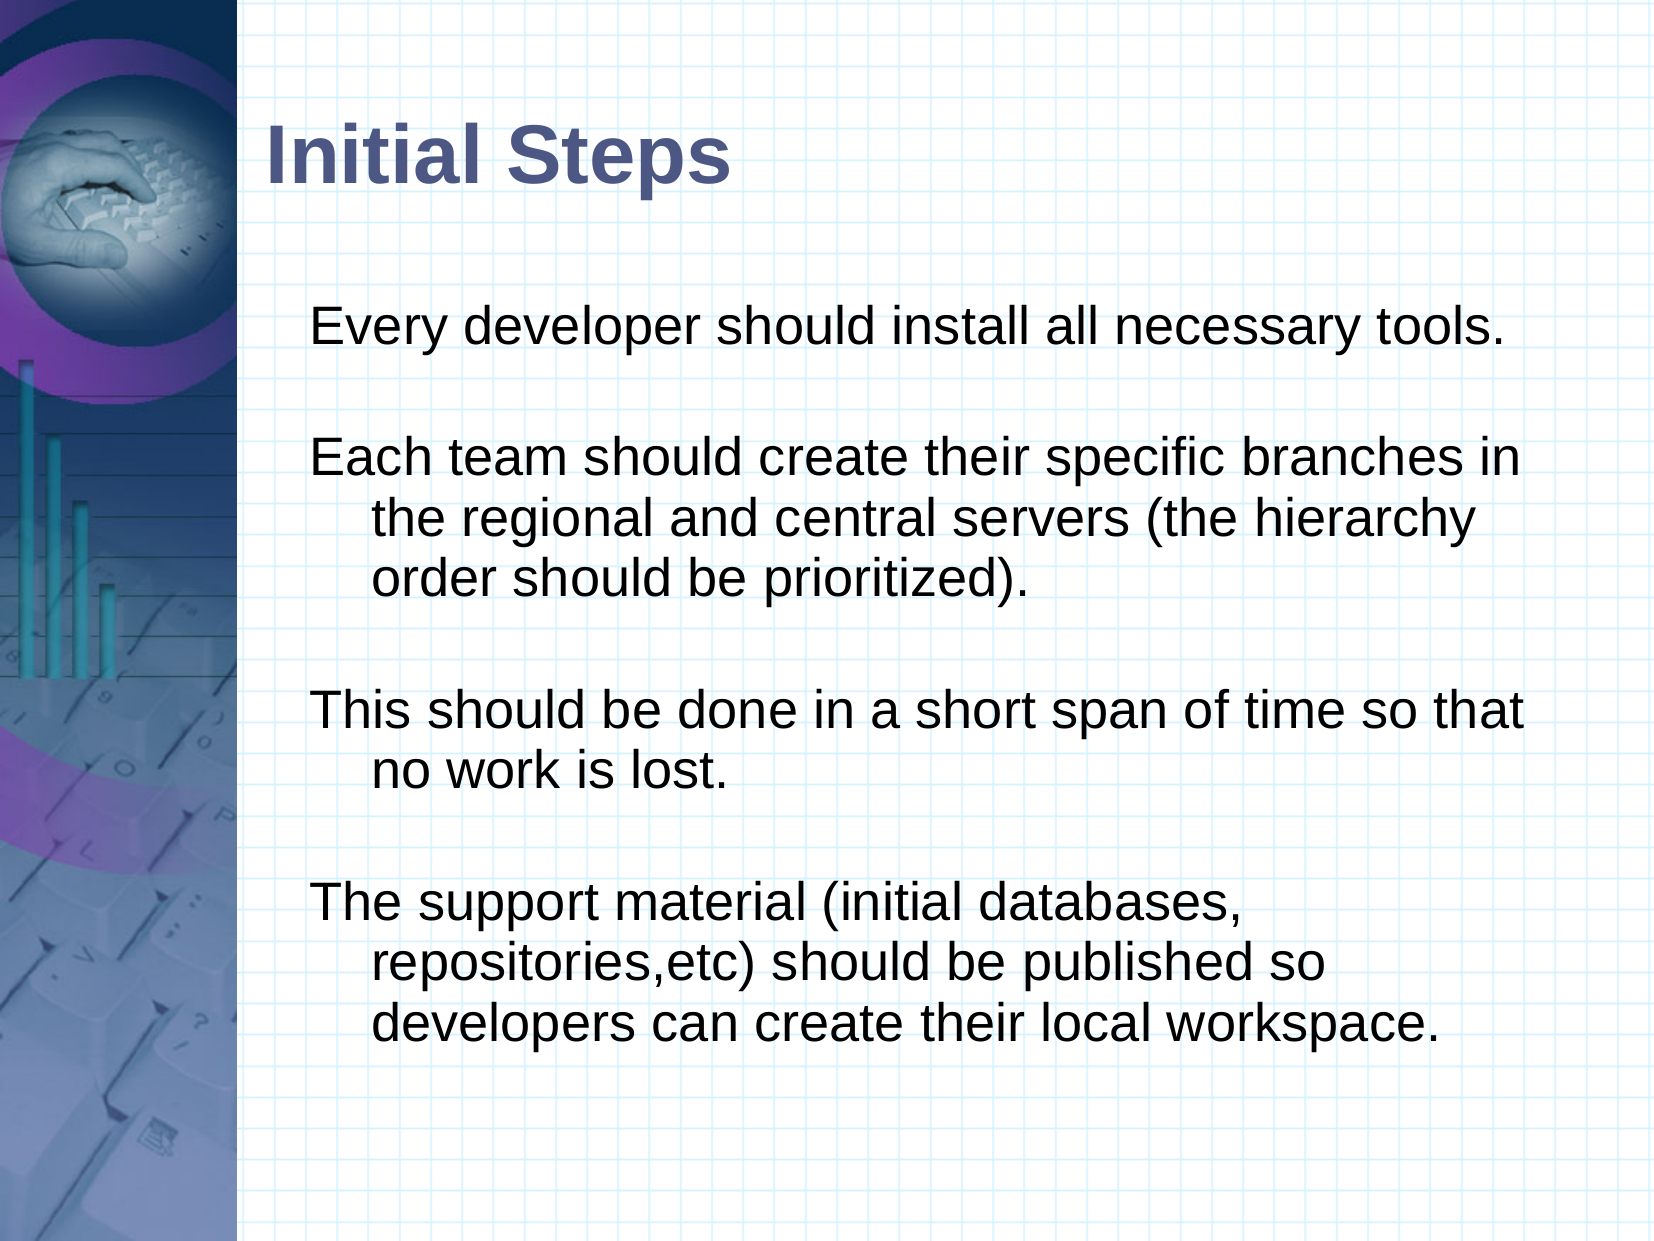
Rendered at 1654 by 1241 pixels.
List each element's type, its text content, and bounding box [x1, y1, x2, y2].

picture [0, 0, 1654, 1241]
title Initial Steps [265, 73, 838, 237]
list Every developer should install all necessary tools. Each team should create their specific branches in the regional and central servers (the hierarchy order should be prioritized). This should be done in a short span of time so that no work is lost. The support material (initial databases, repositories,etc) should be published so developers can create their local workspace. [300, 295, 1595, 1143]
